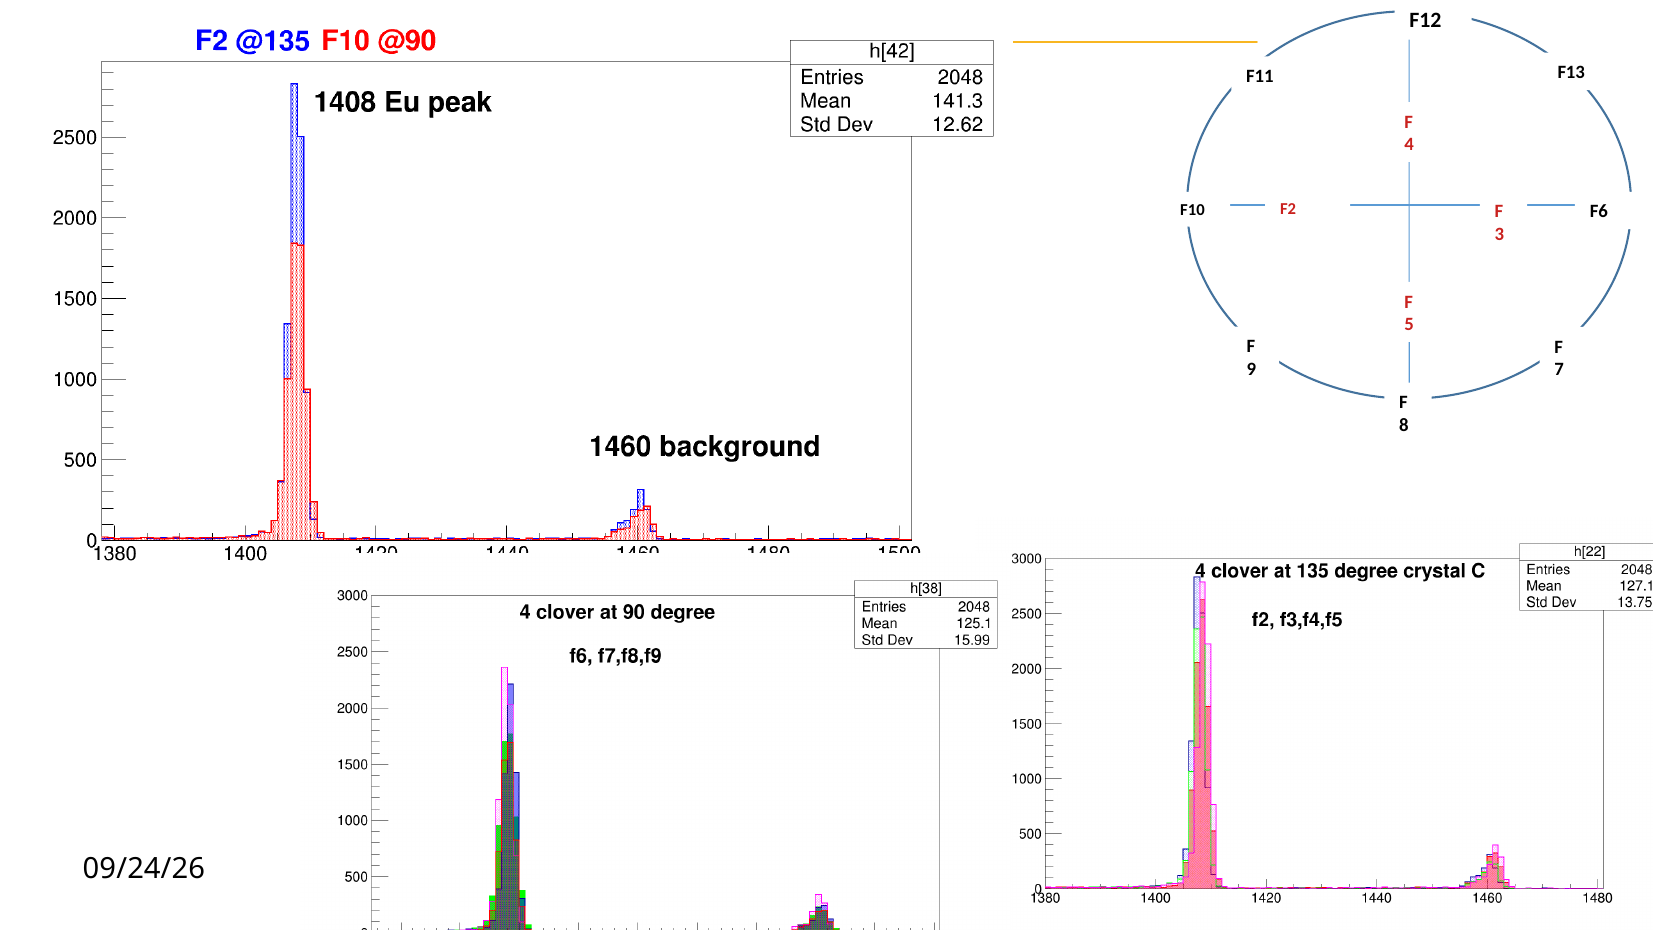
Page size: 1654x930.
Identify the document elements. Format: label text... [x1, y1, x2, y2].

text_box F3 [1479, 191, 1528, 252]
text_box F2 [1265, 190, 1351, 225]
picture [0, 1, 1653, 930]
text_box F8 [1384, 382, 1432, 443]
text_box F11 [1231, 56, 1291, 94]
text_box F13 [1542, 52, 1613, 91]
text_box F4 [1389, 102, 1437, 162]
text_box F9 [1231, 326, 1280, 387]
text_box F7 [1539, 326, 1587, 387]
text_box F12 [1394, 0, 1472, 40]
text_box F6 [1574, 191, 1653, 230]
text_box F10 [1165, 191, 1231, 227]
text_box F5 [1389, 281, 1437, 342]
